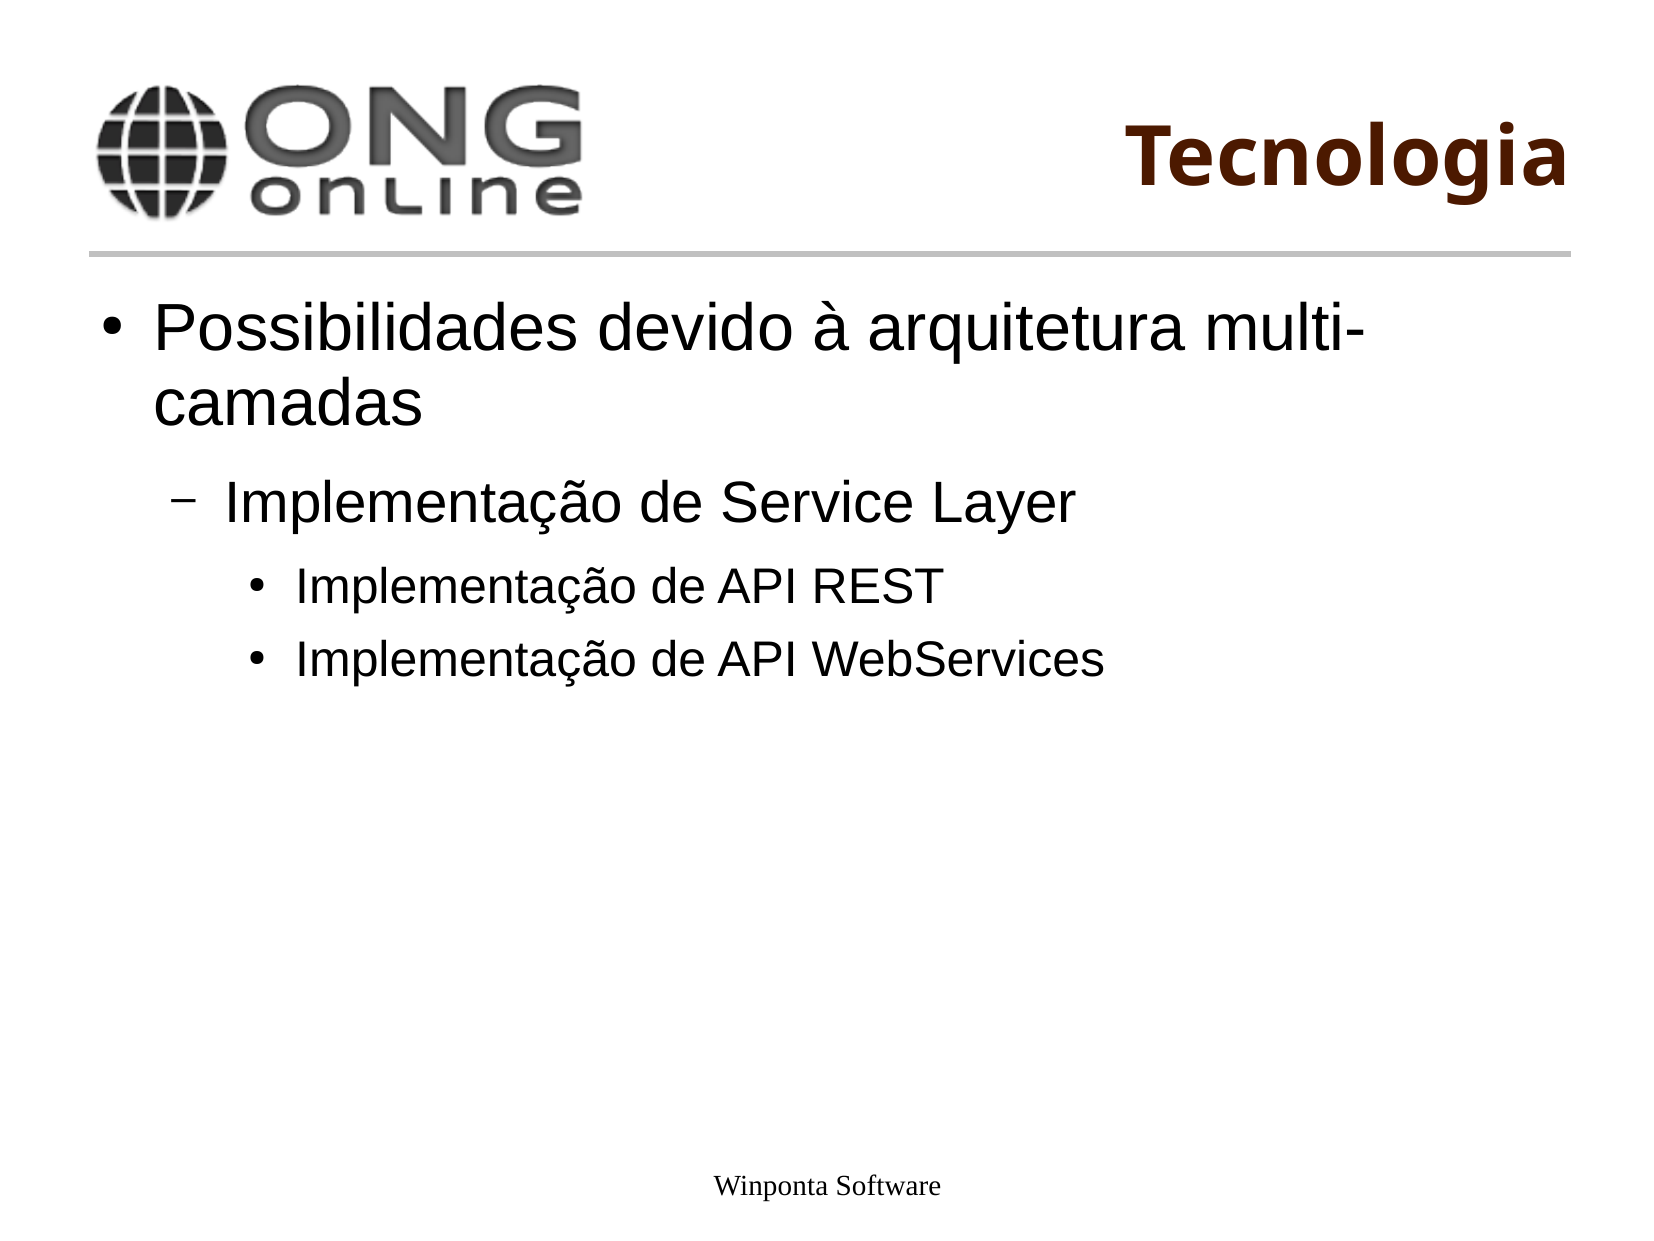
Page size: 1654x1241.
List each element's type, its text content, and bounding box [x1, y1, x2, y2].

list Possibilidades devido à arquitetura multi-camadas Implementação de Service Layer Implementação de API REST Implementação de API WebServices [82, 290, 1538, 1158]
title Tecnologia [82, 49, 1571, 257]
